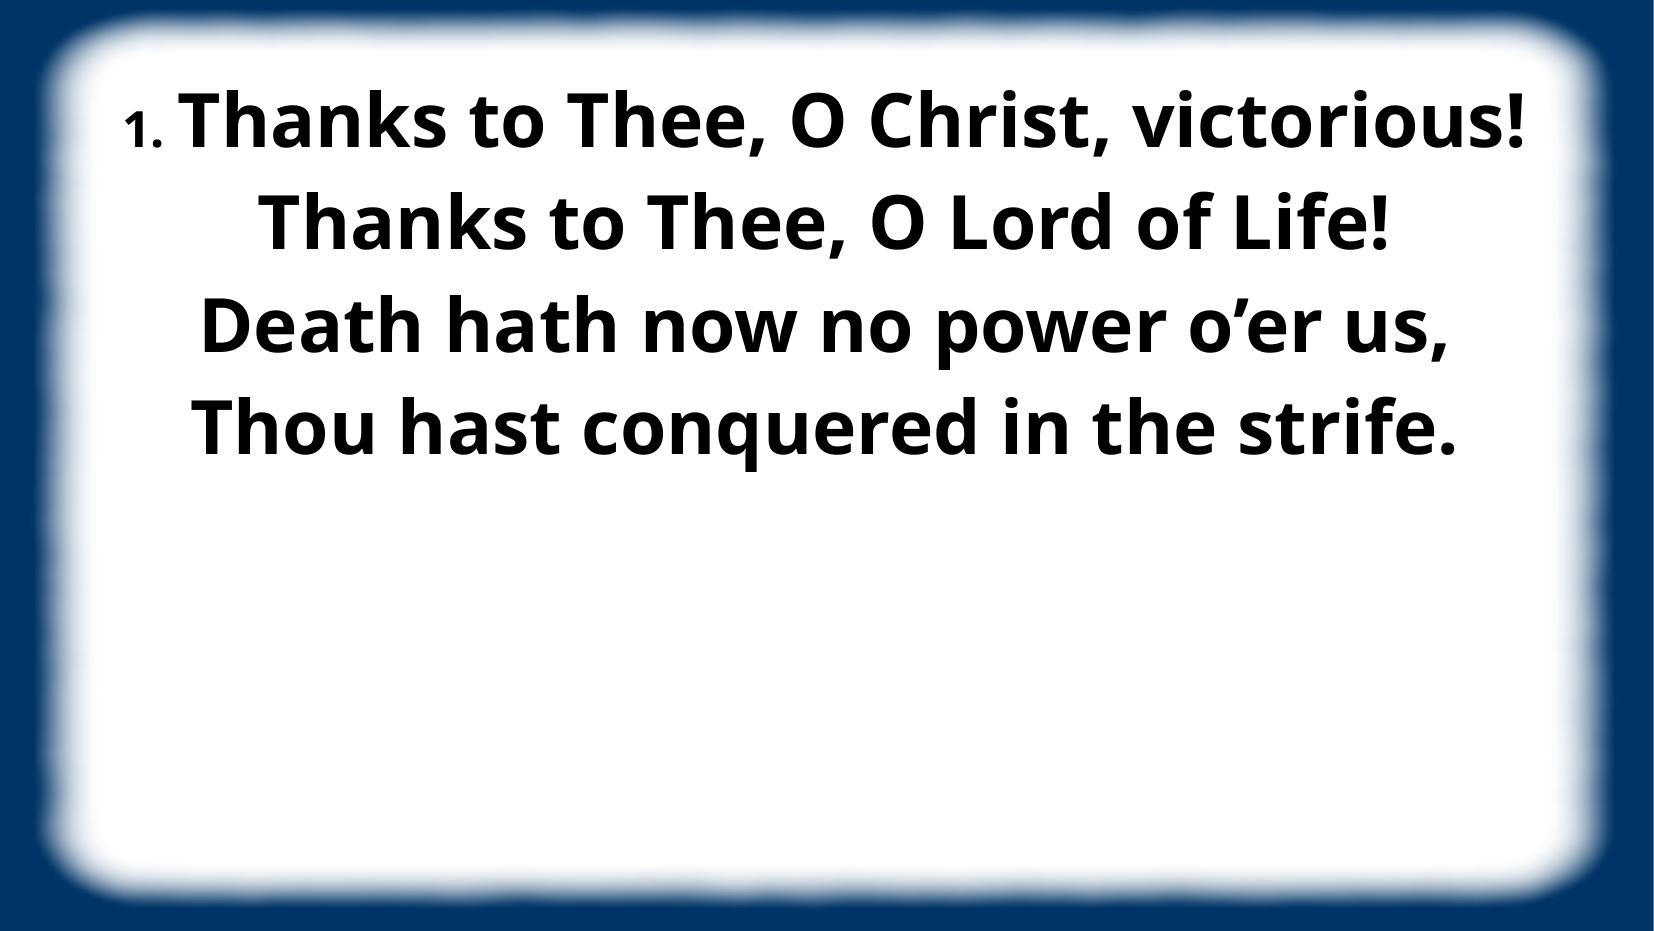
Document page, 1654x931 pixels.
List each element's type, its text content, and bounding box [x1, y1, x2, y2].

text_box 1. Thanks to Thee, O Christ, victorious! Thanks to Thee, O Lord of Life! Death hath now no power o’er us, Thou hast conquered in the strife. [105, 60, 1546, 473]
picture [0, 0, 1654, 931]
